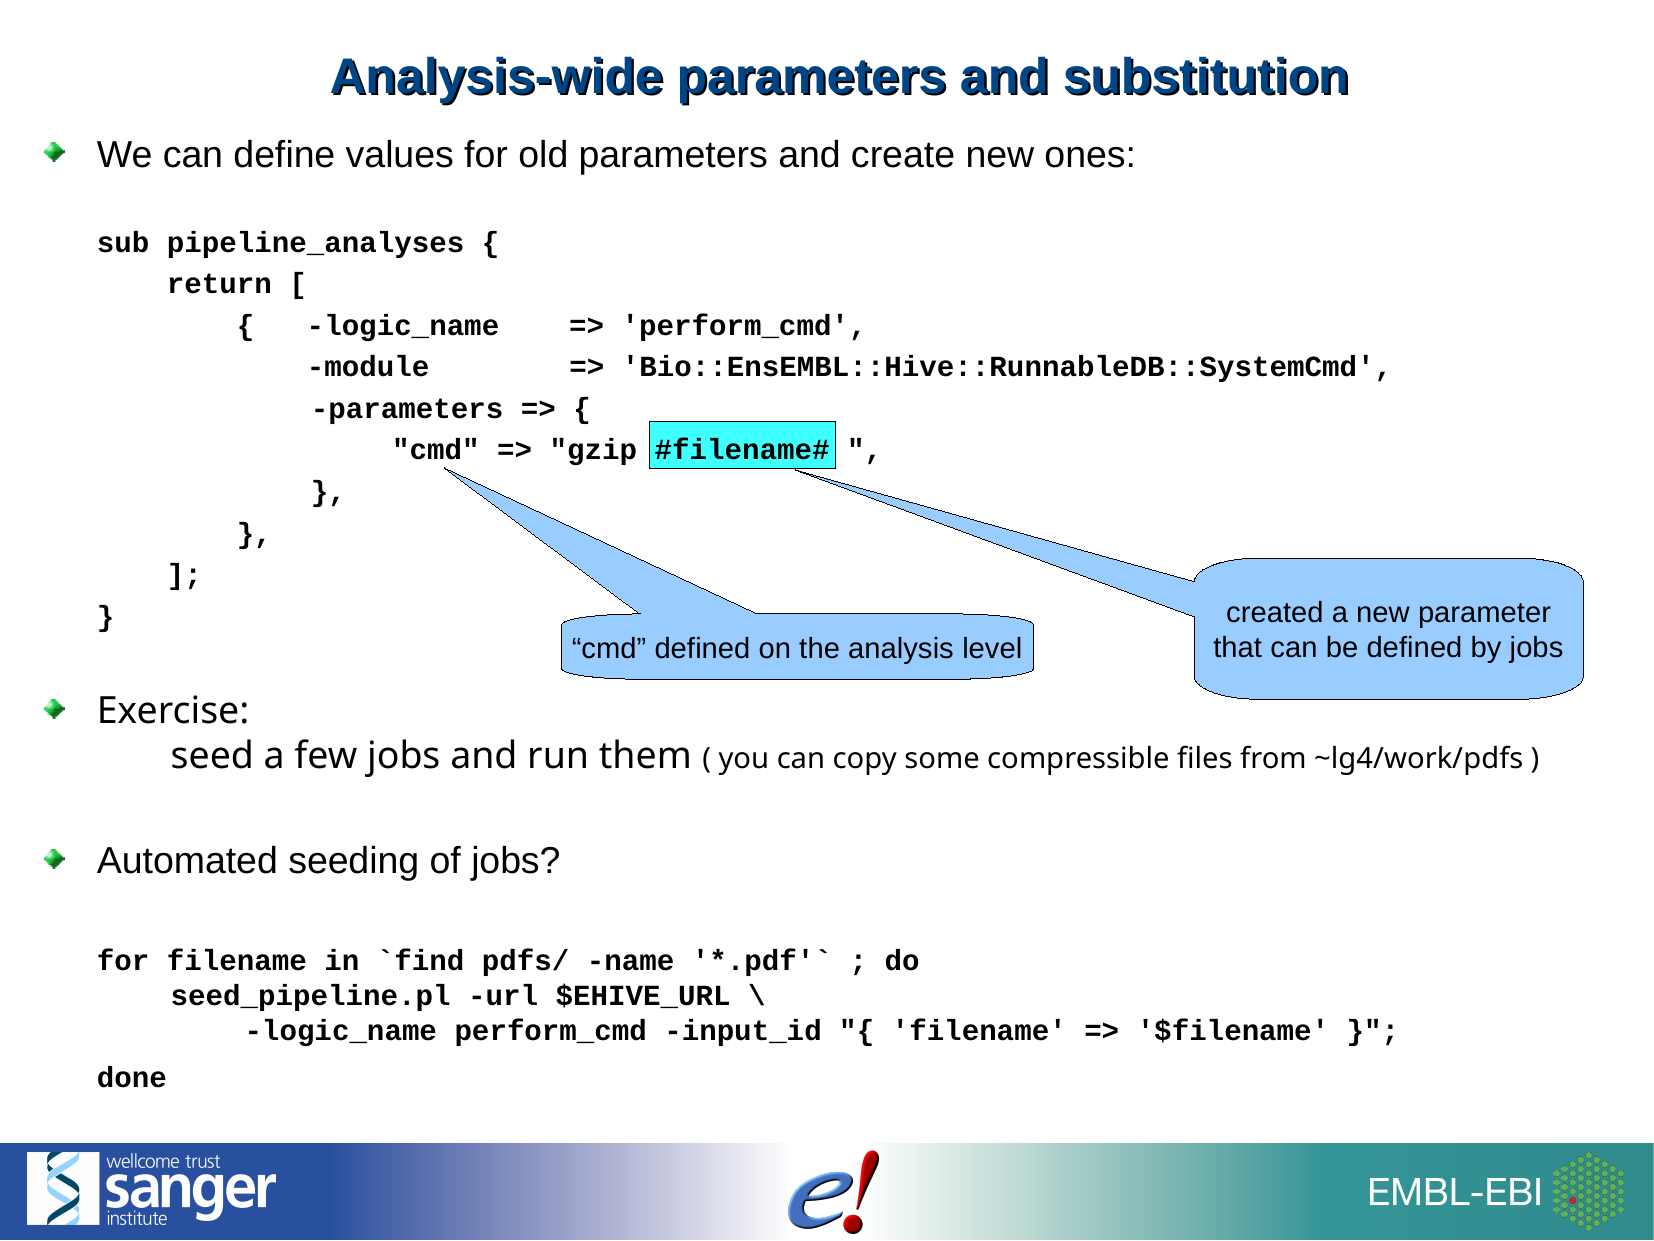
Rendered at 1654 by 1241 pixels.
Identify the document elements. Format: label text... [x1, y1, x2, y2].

text_box “cmd” defined on the analysis level [444, 467, 1034, 680]
title Analysis-wide parameters and substitution [76, 14, 1565, 114]
list We can define values for old parameters and create new ones: sub pipeline_analyses { return [ { -logic_name => 'perform_cmd', -module => 'Bio::EnsEMBL::Hive::RunnableDB::SystemCmd', -parameters => { "cmd" => "gzip #filename# ", }, }, ]; } Exercise: seed a few jobs and run them ( you can copy some compressible files from ~lg4/work/pdfs ) Automated seeding of jobs? for filename in `find pdfs/ -name '*.pdf'` ; do seed_pipeline.pl -url $EHIVE_URL \ -logic_name perform_cmd -input_id "{ 'filename' => '$filename' }"; done [6, 114, 1619, 1130]
text_box created a new parameter that can be defined by jobs [795, 469, 1584, 700]
picture [0, 1143, 1654, 1240]
